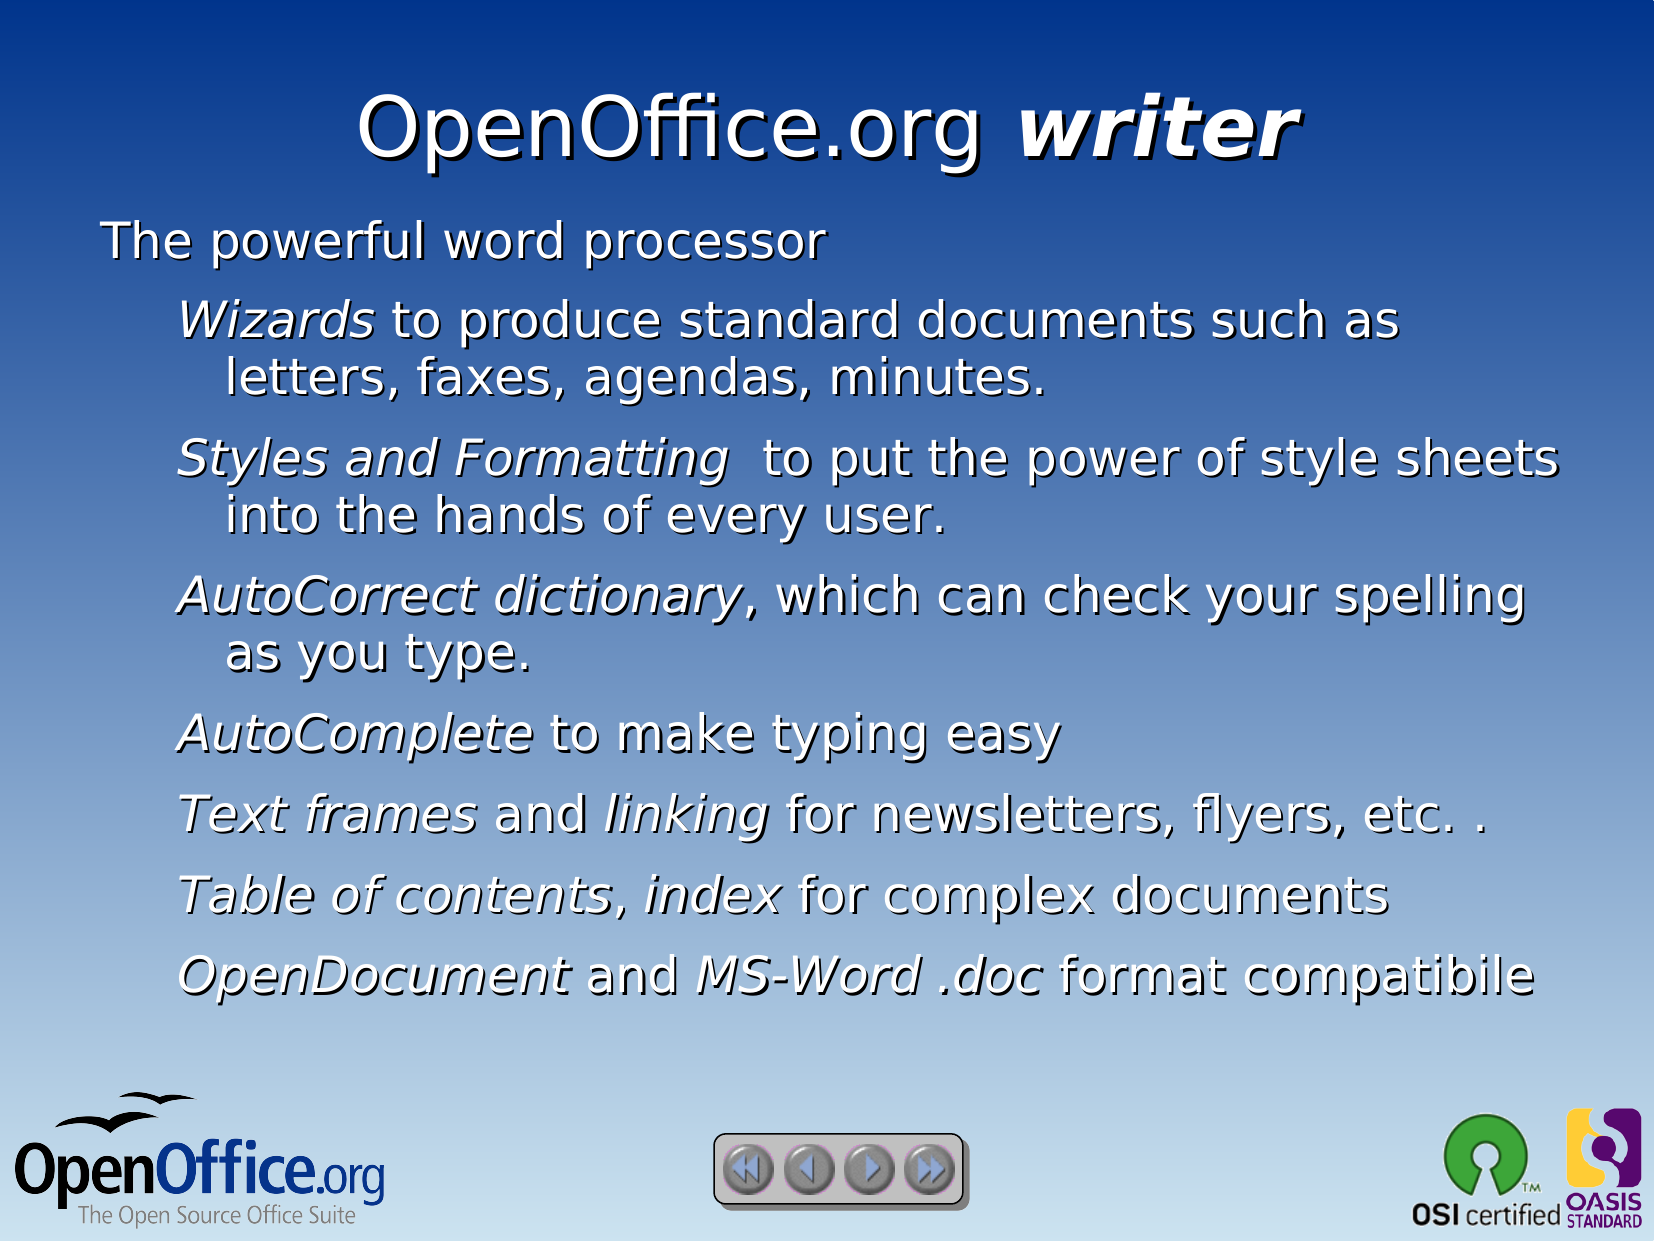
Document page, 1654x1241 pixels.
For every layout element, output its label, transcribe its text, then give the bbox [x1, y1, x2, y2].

list The powerful word processor Wizards to produce standard documents such as letters, faxes, agendas, minutes. Styles and Formatting to put the power of style sheets into the hands of every user. AutoCorrect dictionary, which can check your spelling as you type. AutoComplete to make typing easy Text frames and linking for newsletters, flyers, etc. . Table of contents, index for complex documents OpenDocument and MS-Word .doc format compatibile [82, 212, 1571, 1076]
picture [784, 1144, 835, 1195]
picture [15, 1092, 384, 1229]
picture [723, 1144, 774, 1195]
picture [1405, 1102, 1654, 1238]
text_box [714, 1133, 963, 1204]
picture [844, 1144, 895, 1195]
title OpenOffice.org writer [82, 49, 1571, 208]
picture [904, 1144, 955, 1195]
